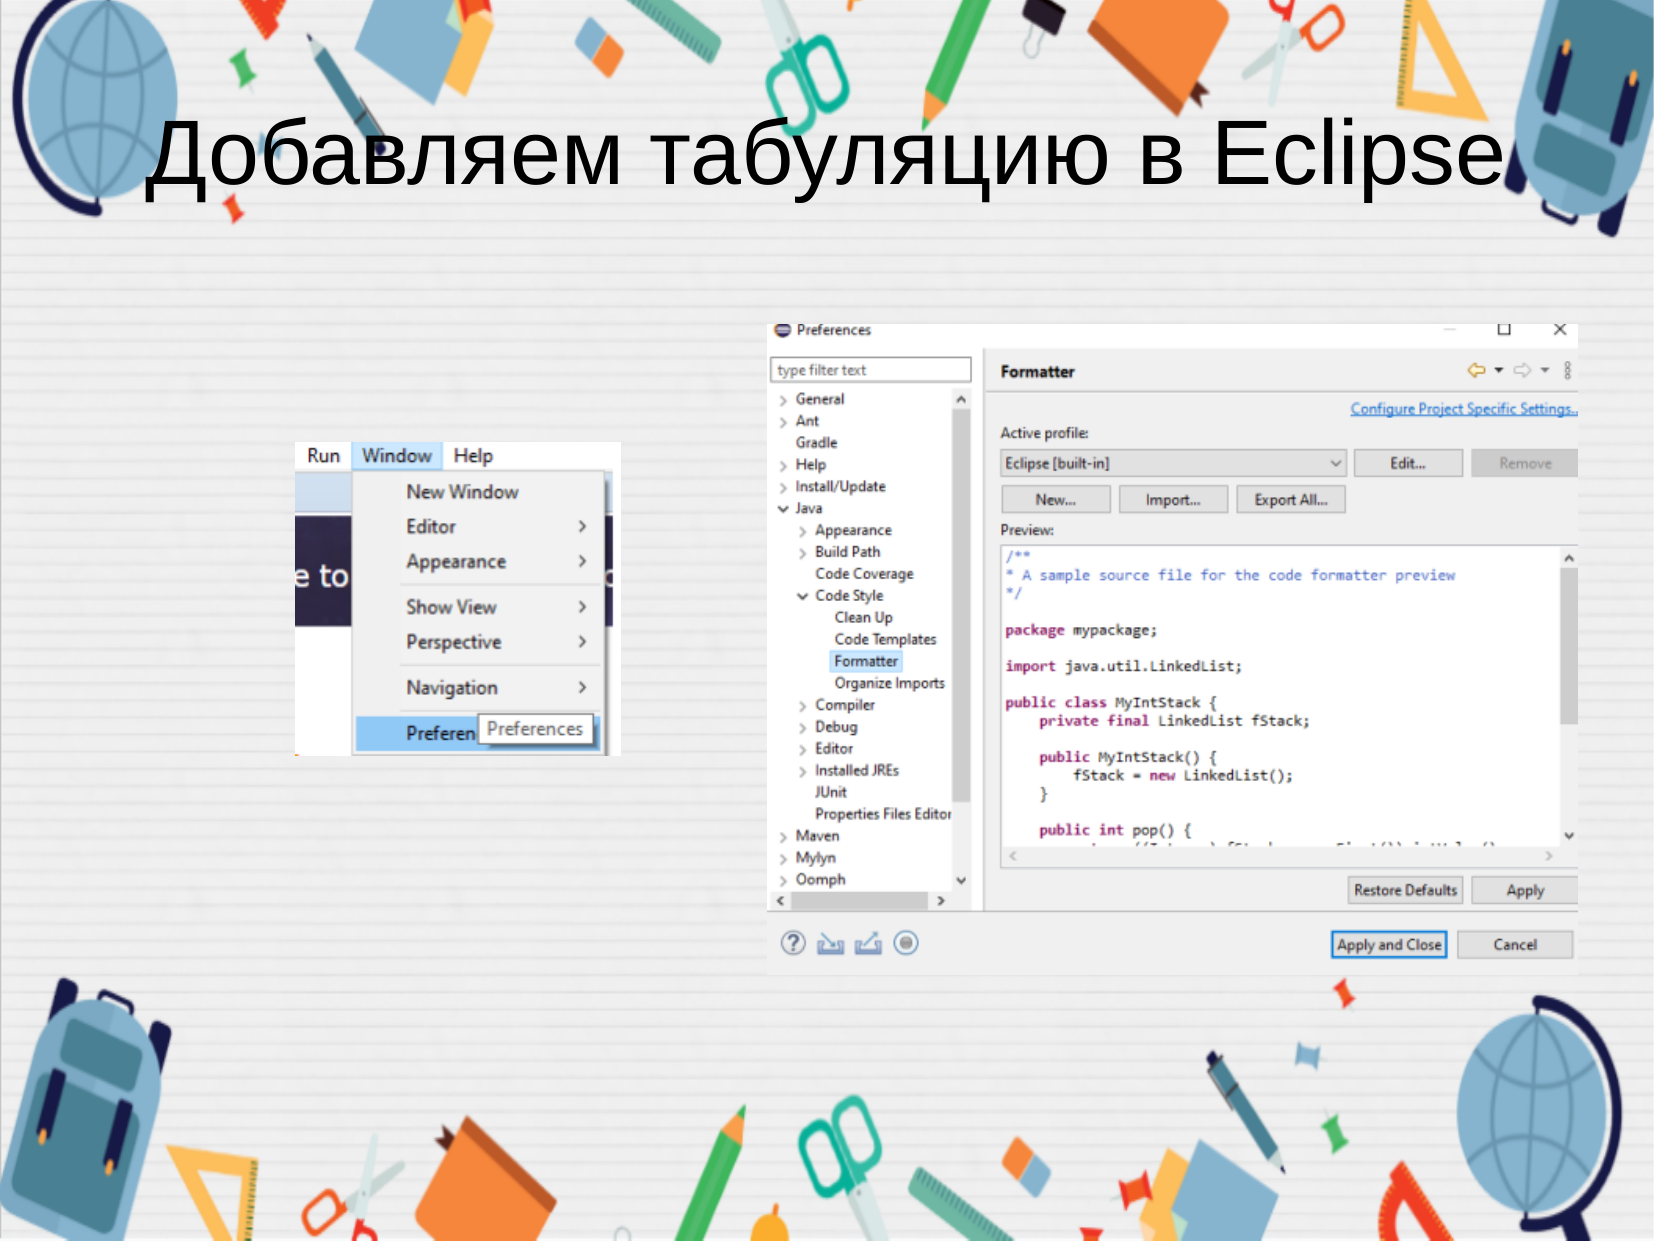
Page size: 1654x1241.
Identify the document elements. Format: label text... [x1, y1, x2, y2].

title Добавляем табуляцию в Eclipse [82, 49, 1571, 257]
picture [0, 0, 1654, 1241]
